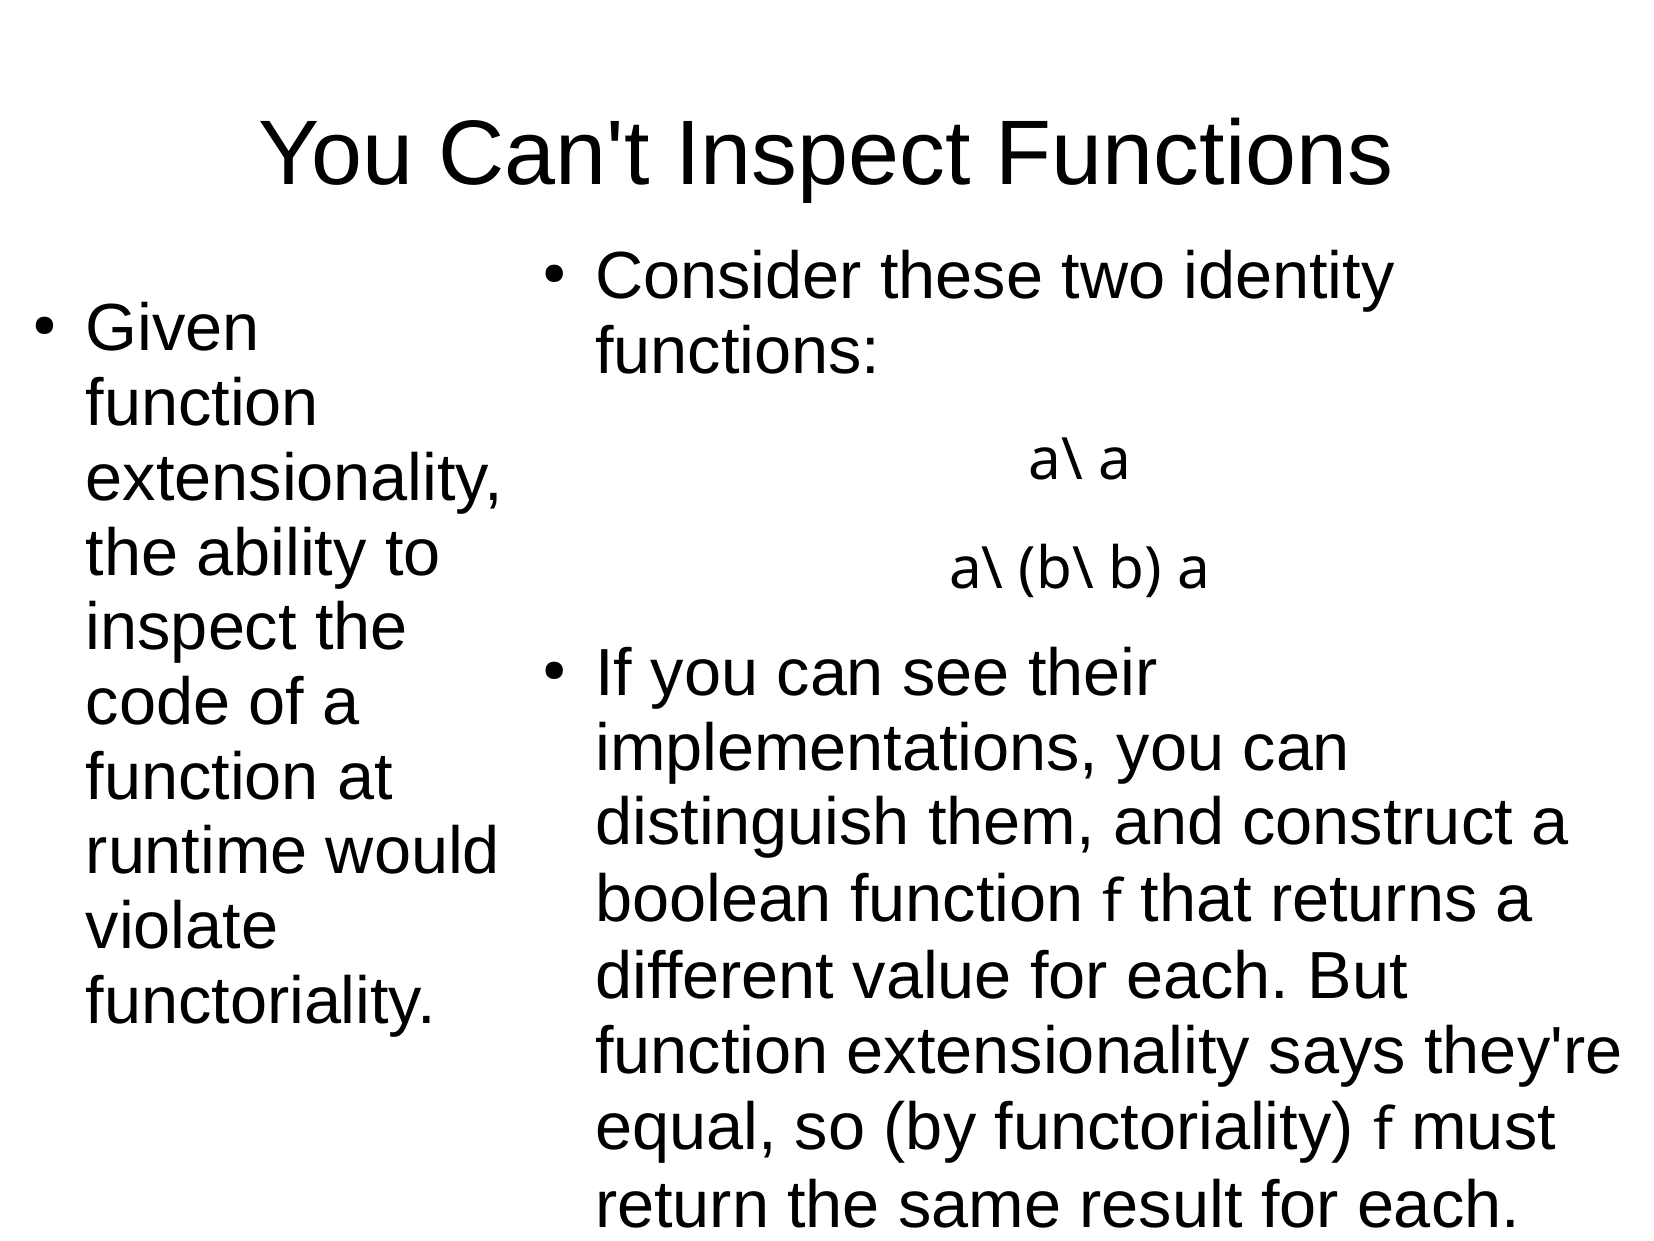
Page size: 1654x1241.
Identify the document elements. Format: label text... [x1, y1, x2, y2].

list Consider these two identity functions: a\ a a\ (b\ b) a If you can see their implementations, you can distinguish them, and construct a boolean function f that returns a different value for each. But function extensionality says they're equal, so (by functoriality) f must return the same result for each. [524, 238, 1636, 1231]
title You Can't Inspect Functions [82, 49, 1571, 257]
list Given function extensionality, the ability to inspect the code of a function at runtime would violate functoriality. [15, 290, 511, 1216]
